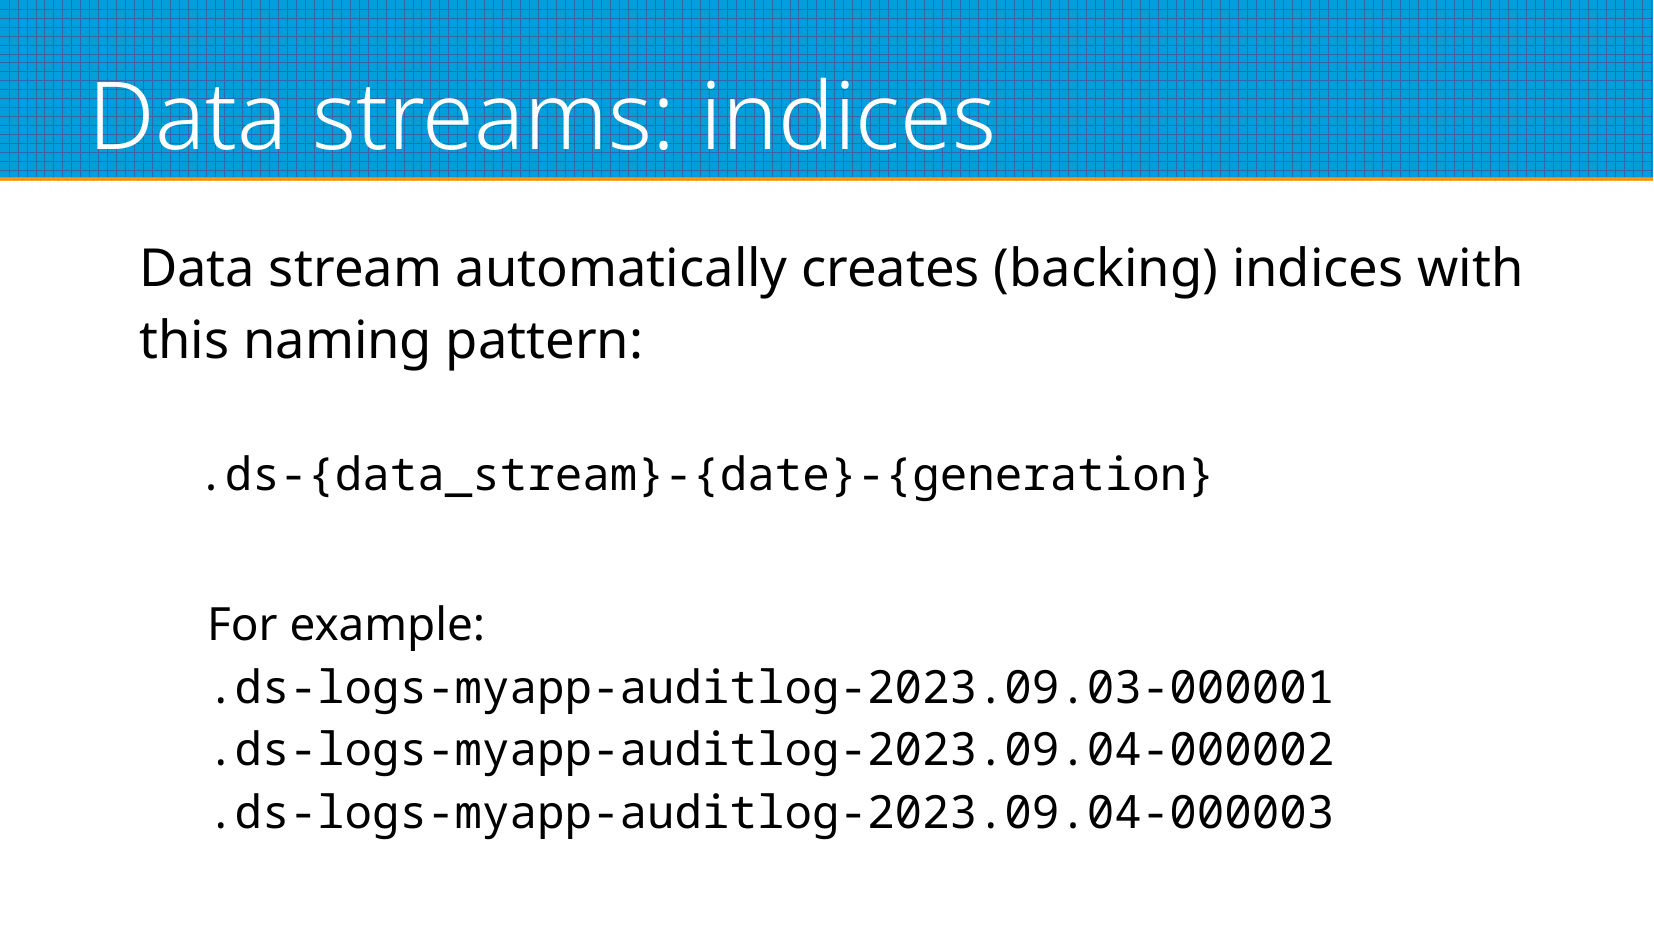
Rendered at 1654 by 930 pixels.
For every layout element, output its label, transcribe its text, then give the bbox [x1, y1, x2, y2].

text_box .ds-{data_stream}-{date}-{generation} [191, 416, 1505, 529]
title Data streams: indices [88, 14, 1565, 178]
text_box For example: .ds-logs-myapp-auditlog-2023.09.03-000001 .ds-logs-myapp-auditlog-2023.09.04-000002 .ds-logs-myapp-auditlog-2023.09.04-000003 [201, 543, 1416, 890]
list Data stream automatically creates (backing) indices with this naming pattern: [70, 230, 1551, 376]
